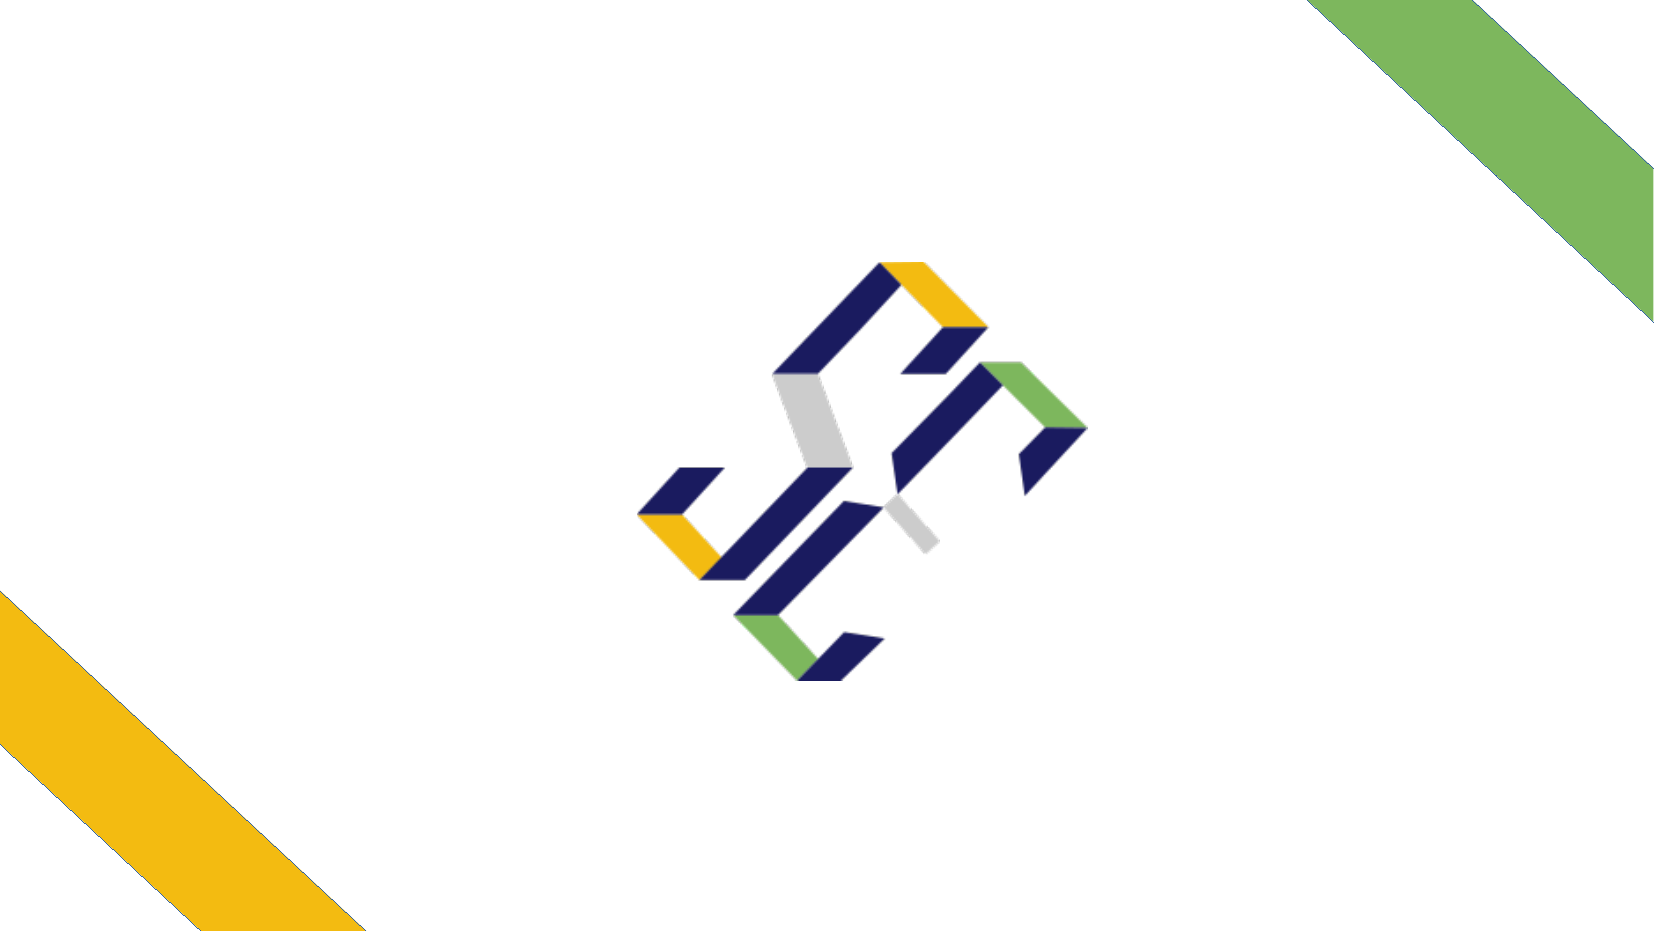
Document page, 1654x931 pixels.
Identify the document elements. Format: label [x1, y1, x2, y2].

text_box [0, 590, 367, 931]
text_box [1307, 0, 1654, 323]
picture [637, 262, 1088, 681]
